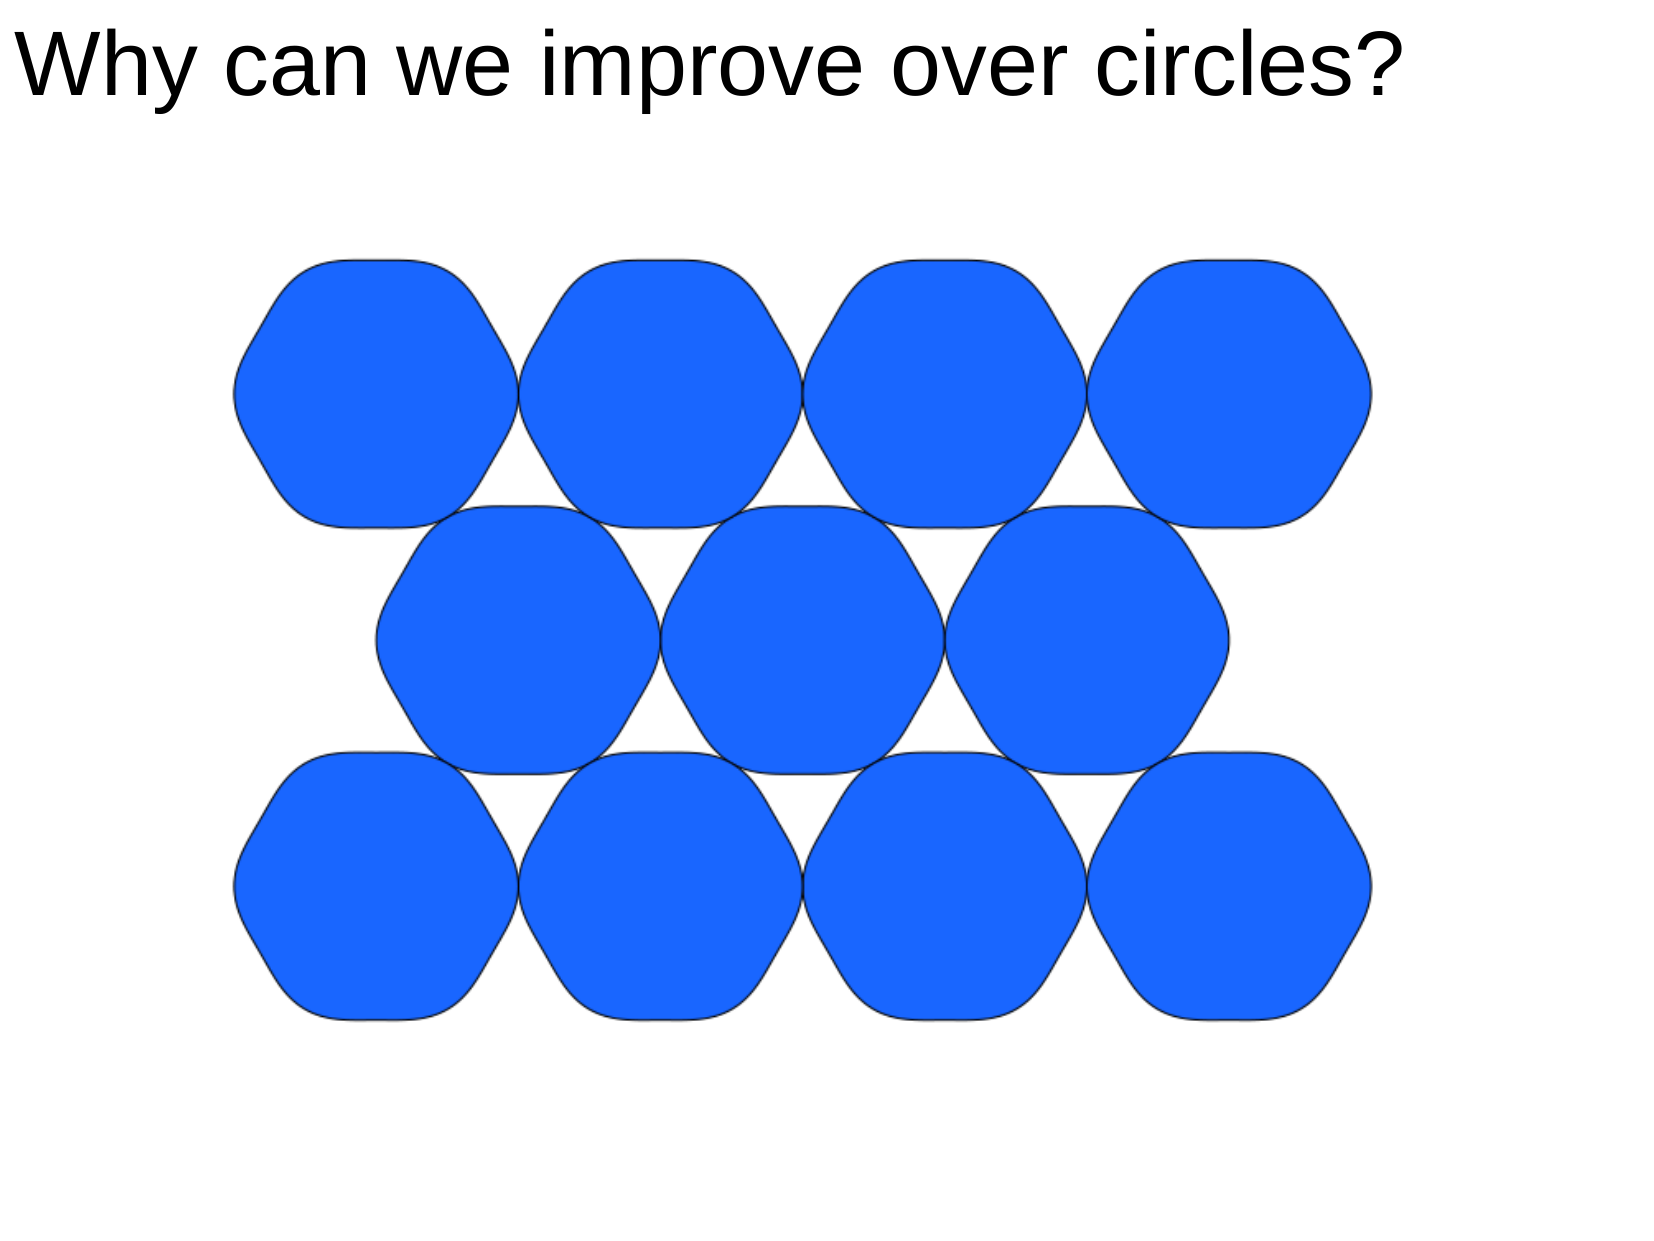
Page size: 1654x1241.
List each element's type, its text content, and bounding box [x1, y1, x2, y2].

picture [210, 237, 1396, 1044]
text_box Why can we improve over circles? [0, 5, 1654, 123]
